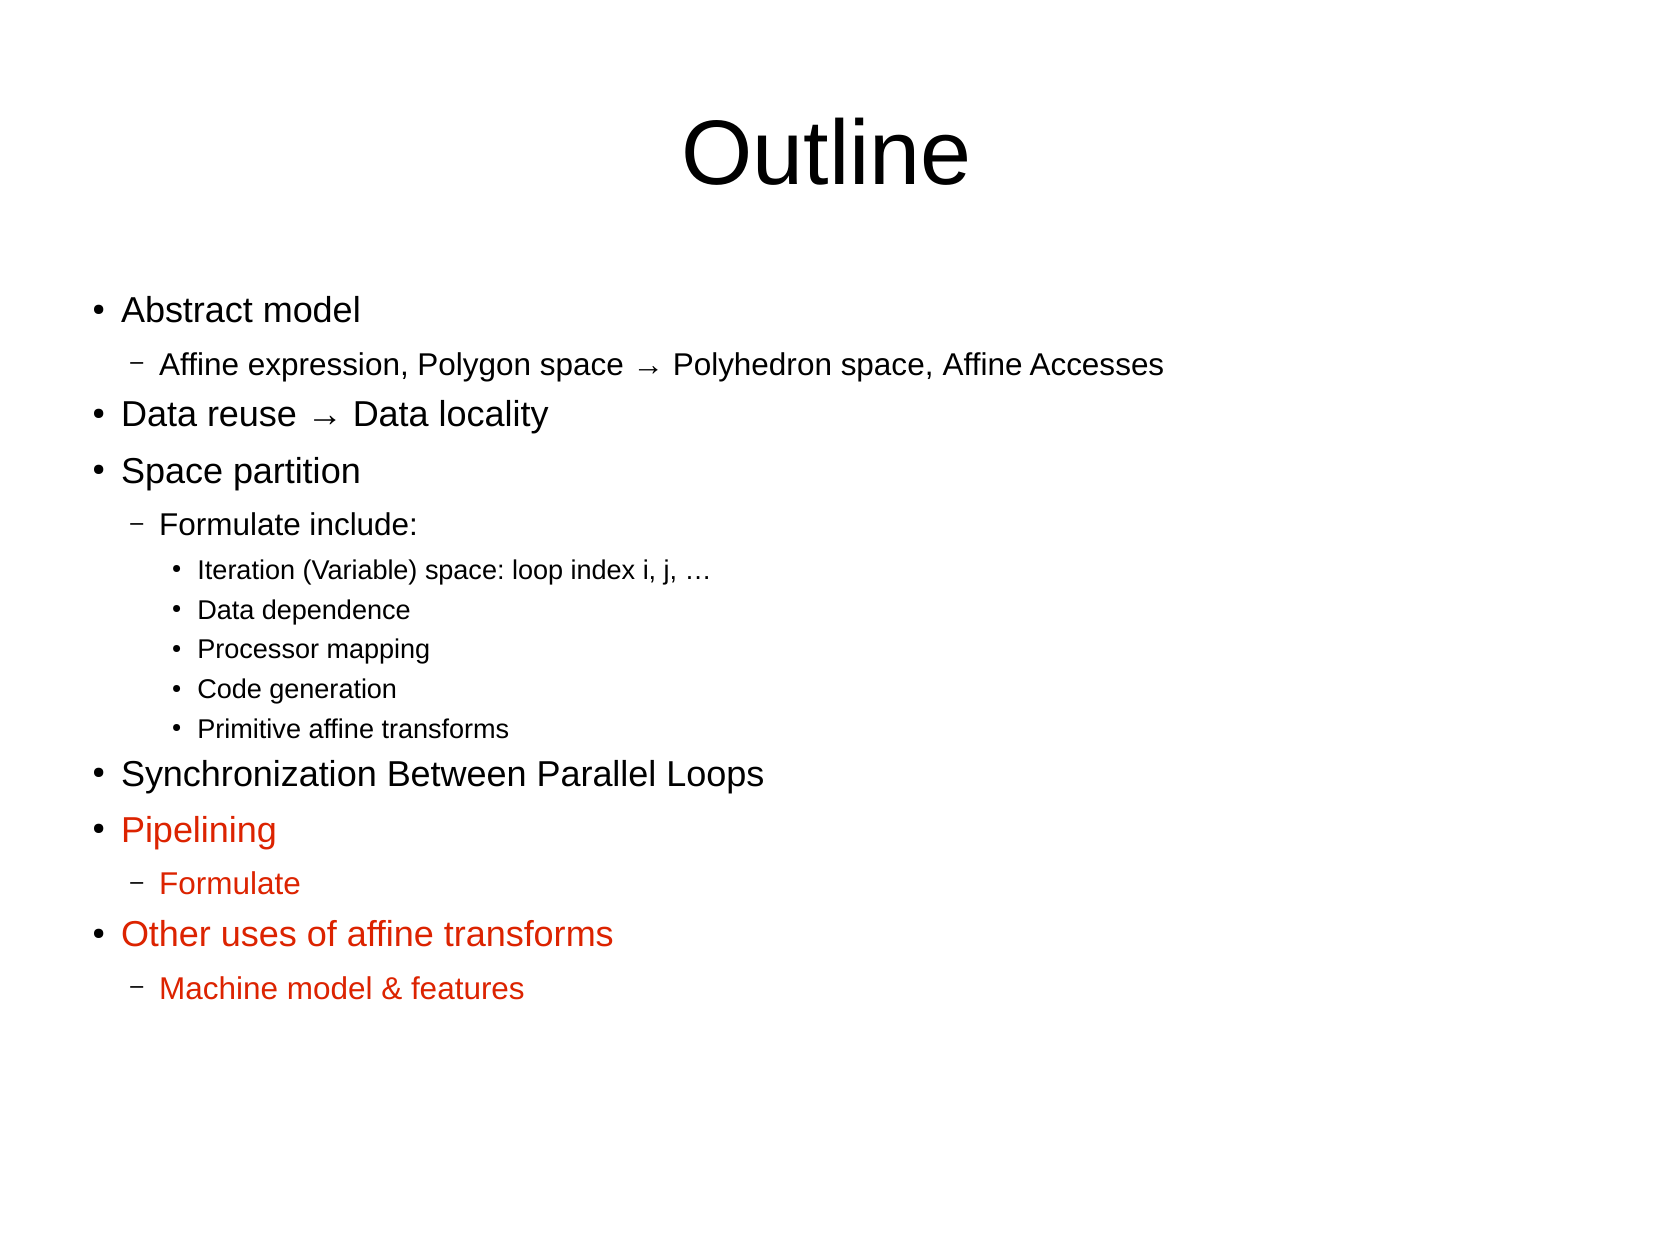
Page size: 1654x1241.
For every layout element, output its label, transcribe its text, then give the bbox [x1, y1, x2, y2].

title Outline [82, 49, 1571, 257]
list Abstract model Affine expression, Polygon space → Polyhedron space, Affine Accesses Data reuse → Data locality Space partition Formulate include: Iteration (Variable) space: loop index i, j, … Data dependence Processor mapping Code generation Primitive affine transforms Synchronization Between Parallel Loops Pipelining Formulate Other uses of affine transforms Machine model & features [82, 290, 1538, 1010]
